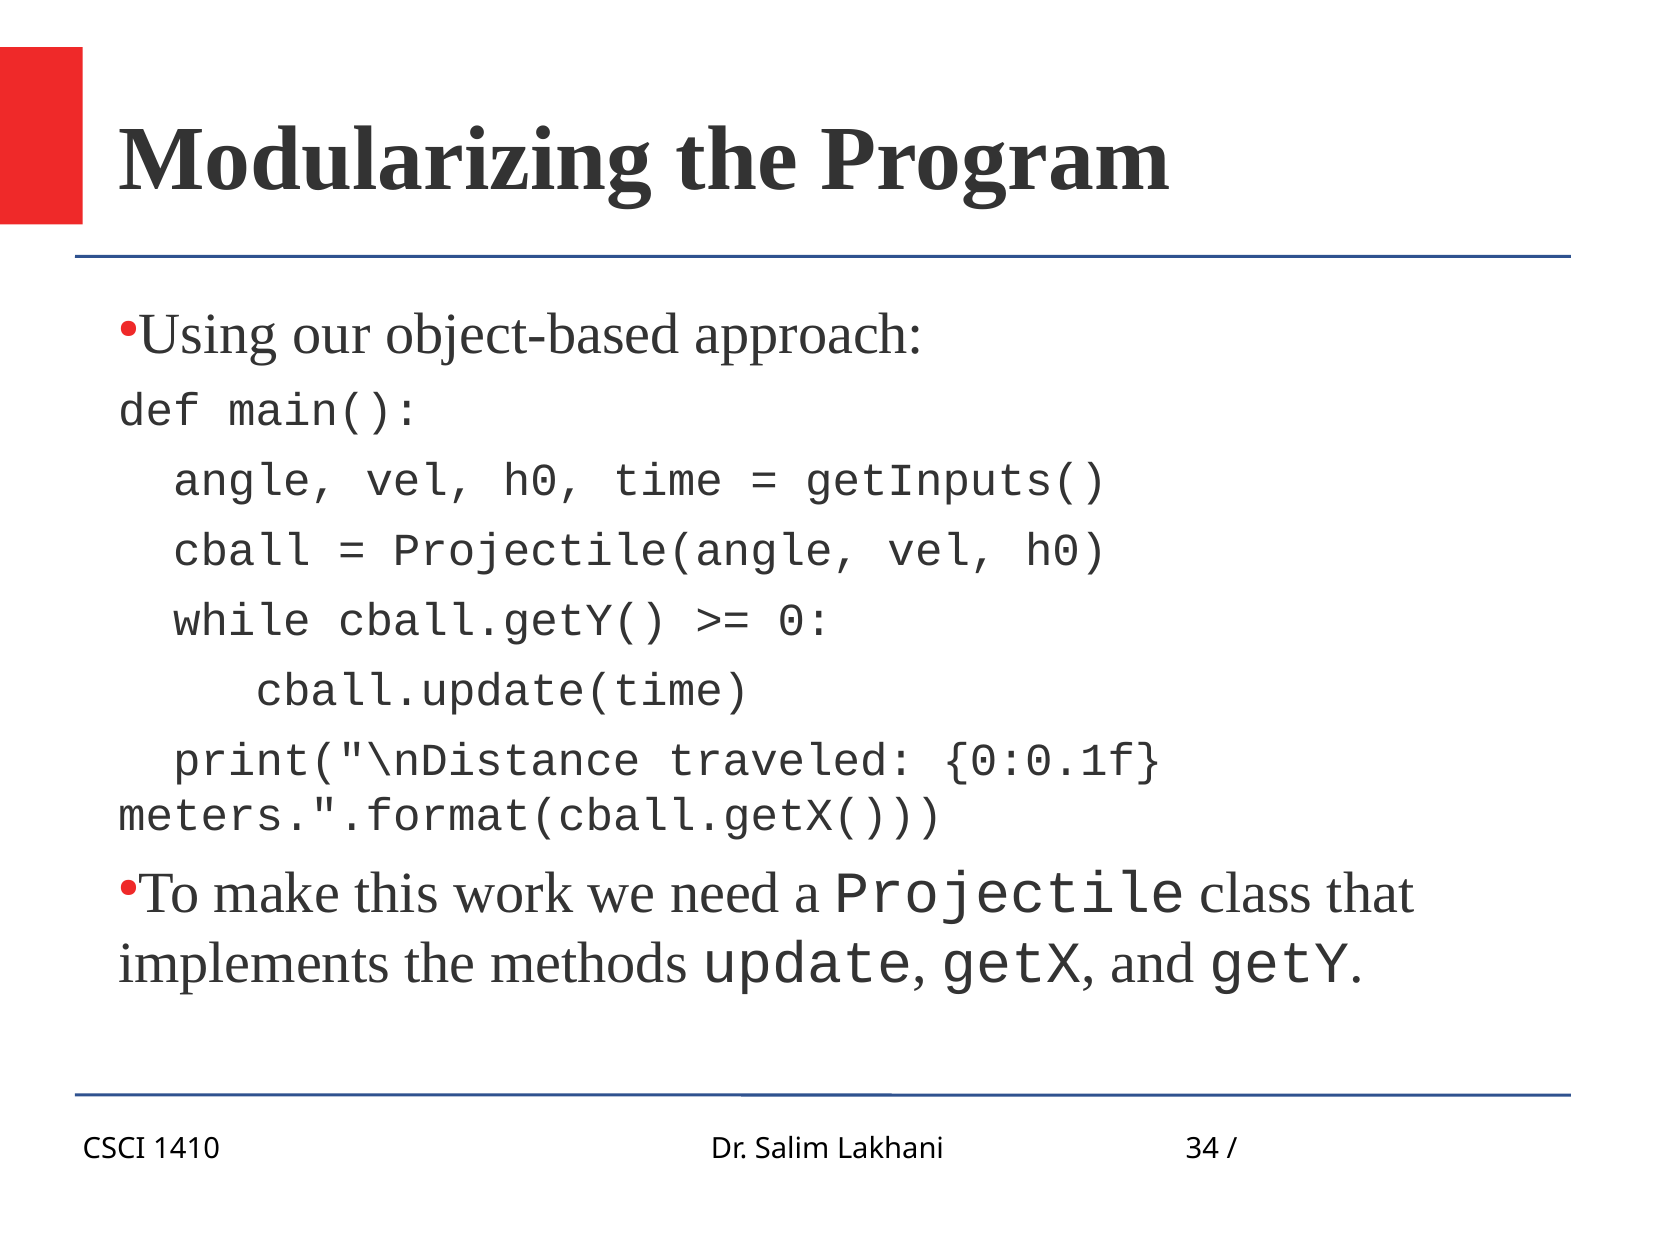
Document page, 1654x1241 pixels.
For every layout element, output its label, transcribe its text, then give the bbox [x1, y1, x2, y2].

title Modularizing the Program [118, 49, 1571, 257]
list Using our object-based approach: def main(): angle, vel, h0, time = getInputs() cball = Projectile(angle, vel, h0) while cball.getY() >= 0: cball.update(time) print("\nDistance traveled: {0:0.1f} meters.".format(cball.getX())) To make this work we need a Projectile class that implements the methods update, getX, and getY. [118, 295, 1536, 1080]
text_box / [1185, 1129, 1571, 1216]
text_box Dr. Salim Lakhani [565, 1129, 1090, 1216]
text_box CSCI 1410 [82, 1129, 468, 1216]
